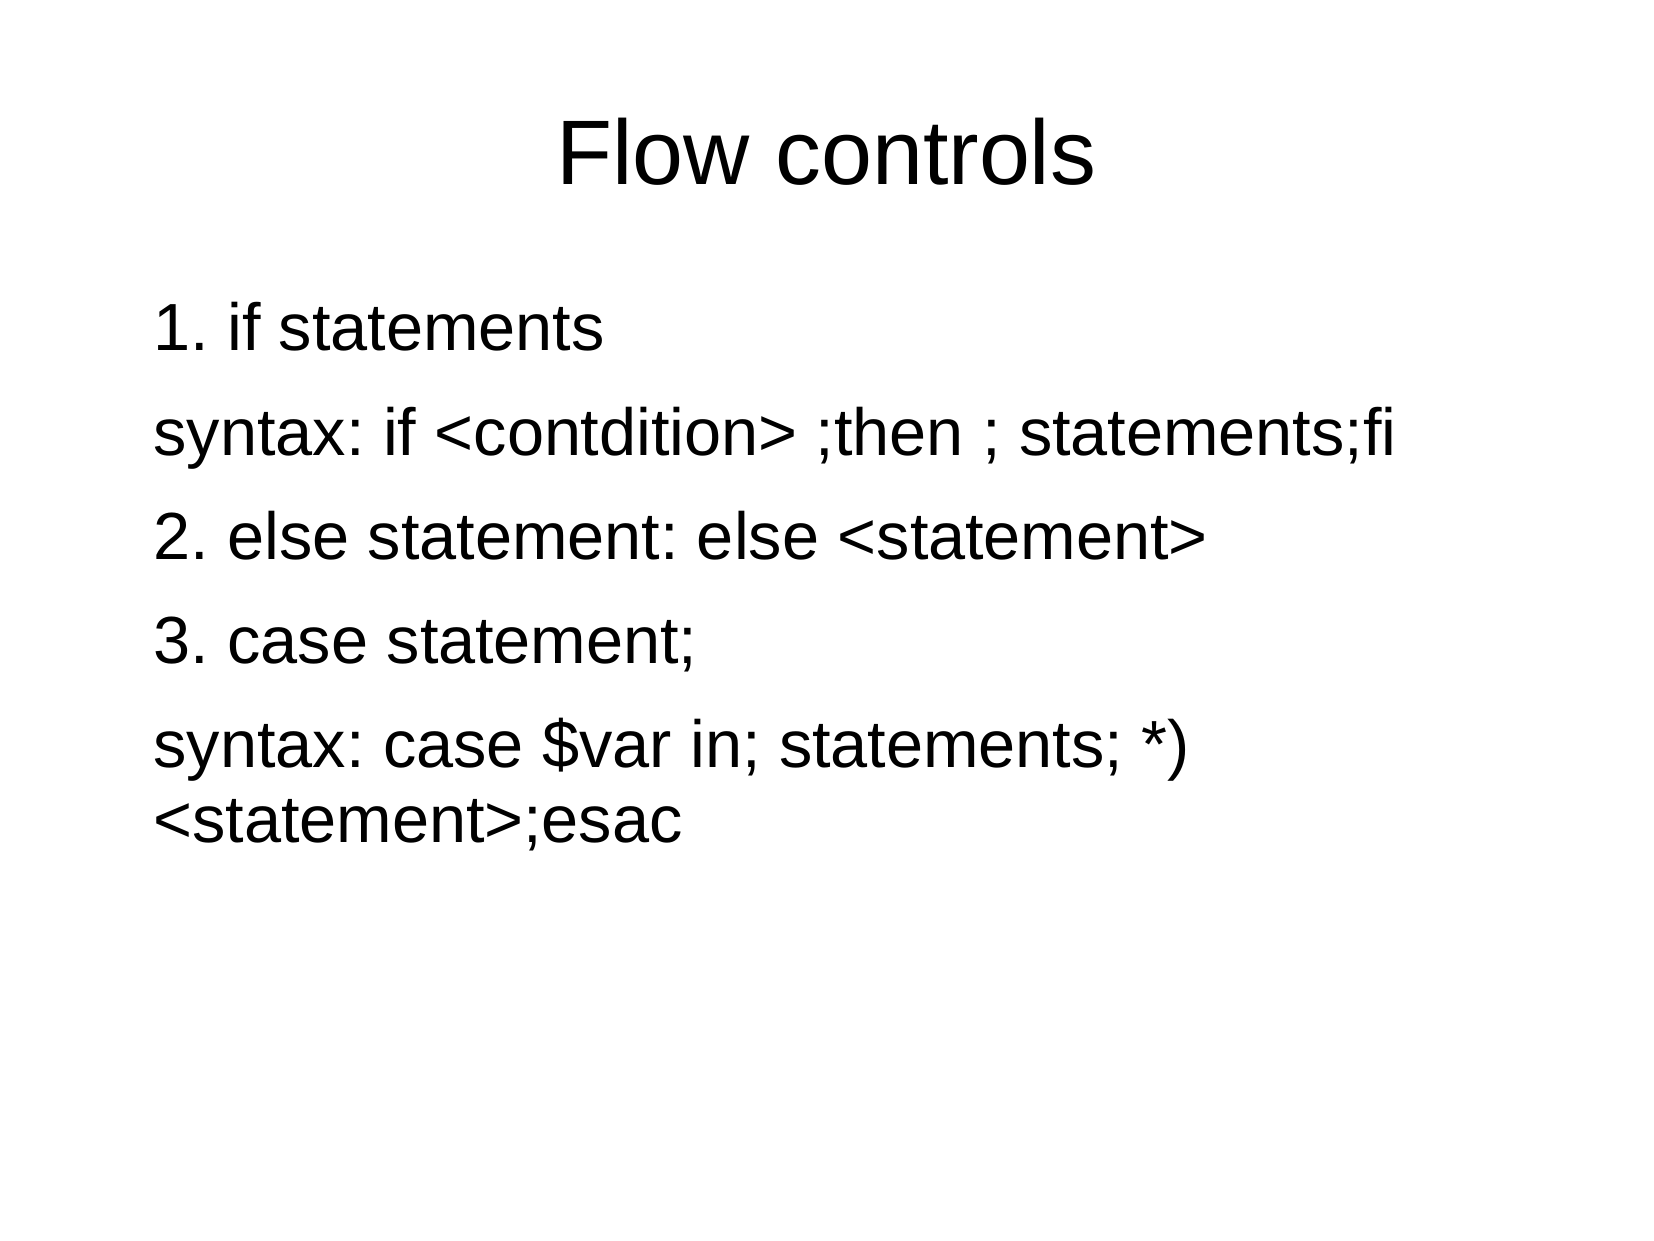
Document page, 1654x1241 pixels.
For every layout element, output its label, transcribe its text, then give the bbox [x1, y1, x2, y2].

list 1. if statements syntax: if <contdition> ;then ; statements;fi 2. else statement: else <statement> 3. case statement; syntax: case $var in; statements; *) <statement>;esac [82, 290, 1571, 1010]
title Flow controls [82, 49, 1571, 257]
